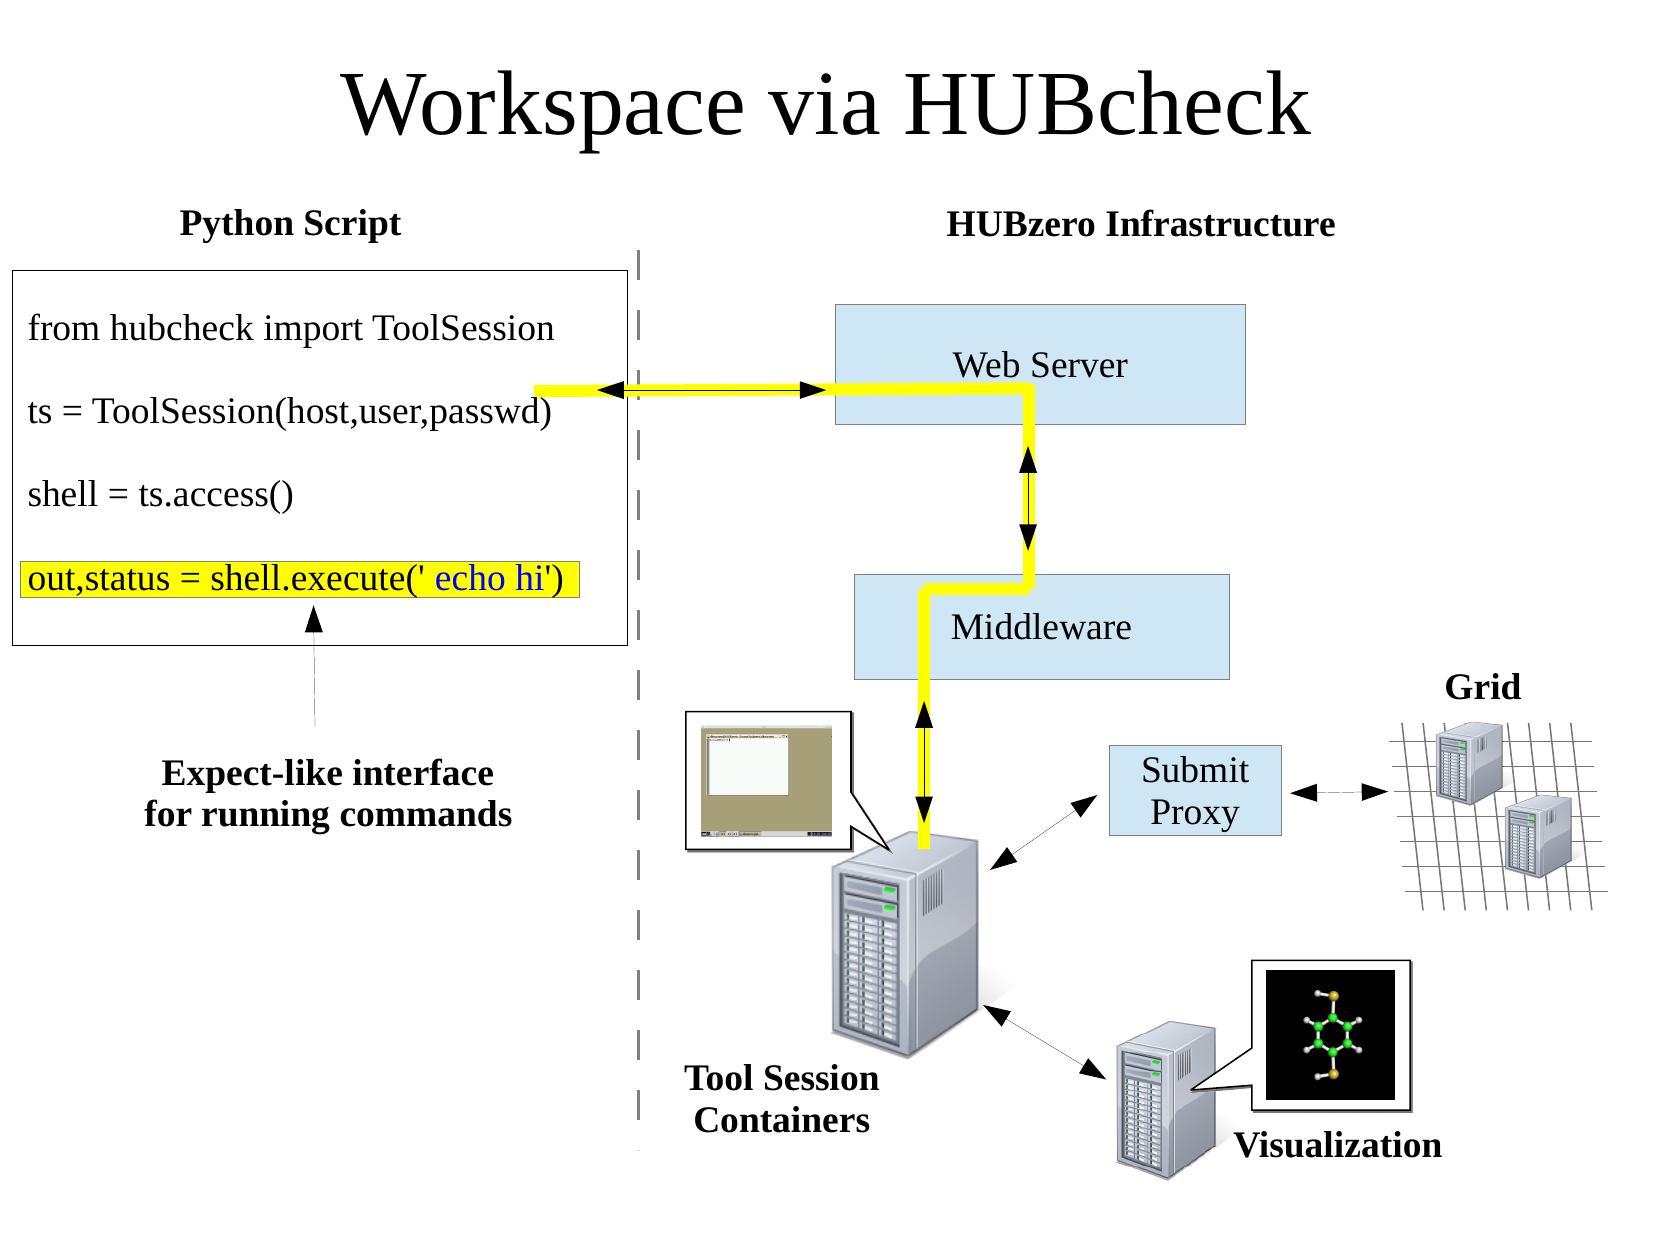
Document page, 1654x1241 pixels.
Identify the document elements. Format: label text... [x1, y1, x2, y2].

text_box Python Script [164, 195, 417, 252]
picture [804, 823, 1037, 1068]
text_box from hubcheck import ToolSession ts = ToolSession(host,user,passwd) shell = ts.access() out,status = shell.execute(' echo hi') [12, 300, 580, 606]
text_box Middleware [854, 574, 1023, 680]
text_box Web Server [835, 395, 1023, 425]
picture [701, 725, 832, 837]
text_box [1190, 960, 1411, 1111]
picture [1423, 718, 1598, 882]
text_box Submit Proxy [1109, 745, 1282, 836]
text_box Web Server [835, 304, 1246, 425]
text_box [12, 270, 628, 384]
picture [1266, 970, 1395, 1100]
title Workspace via HUBcheck [82, 52, 1571, 155]
text_box HUBzero Infrastructure [931, 195, 1351, 252]
text_box Tool Session Containers [669, 1050, 895, 1148]
text_box [314, 397, 628, 646]
text_box Expect-like interface for running commands [129, 744, 527, 843]
text_box Visualization [1218, 1116, 1457, 1173]
text_box Grid [1429, 658, 1537, 715]
text_box [12, 606, 313, 646]
picture [1097, 1015, 1255, 1186]
text_box Middleware [930, 574, 1230, 680]
text_box [685, 711, 890, 850]
